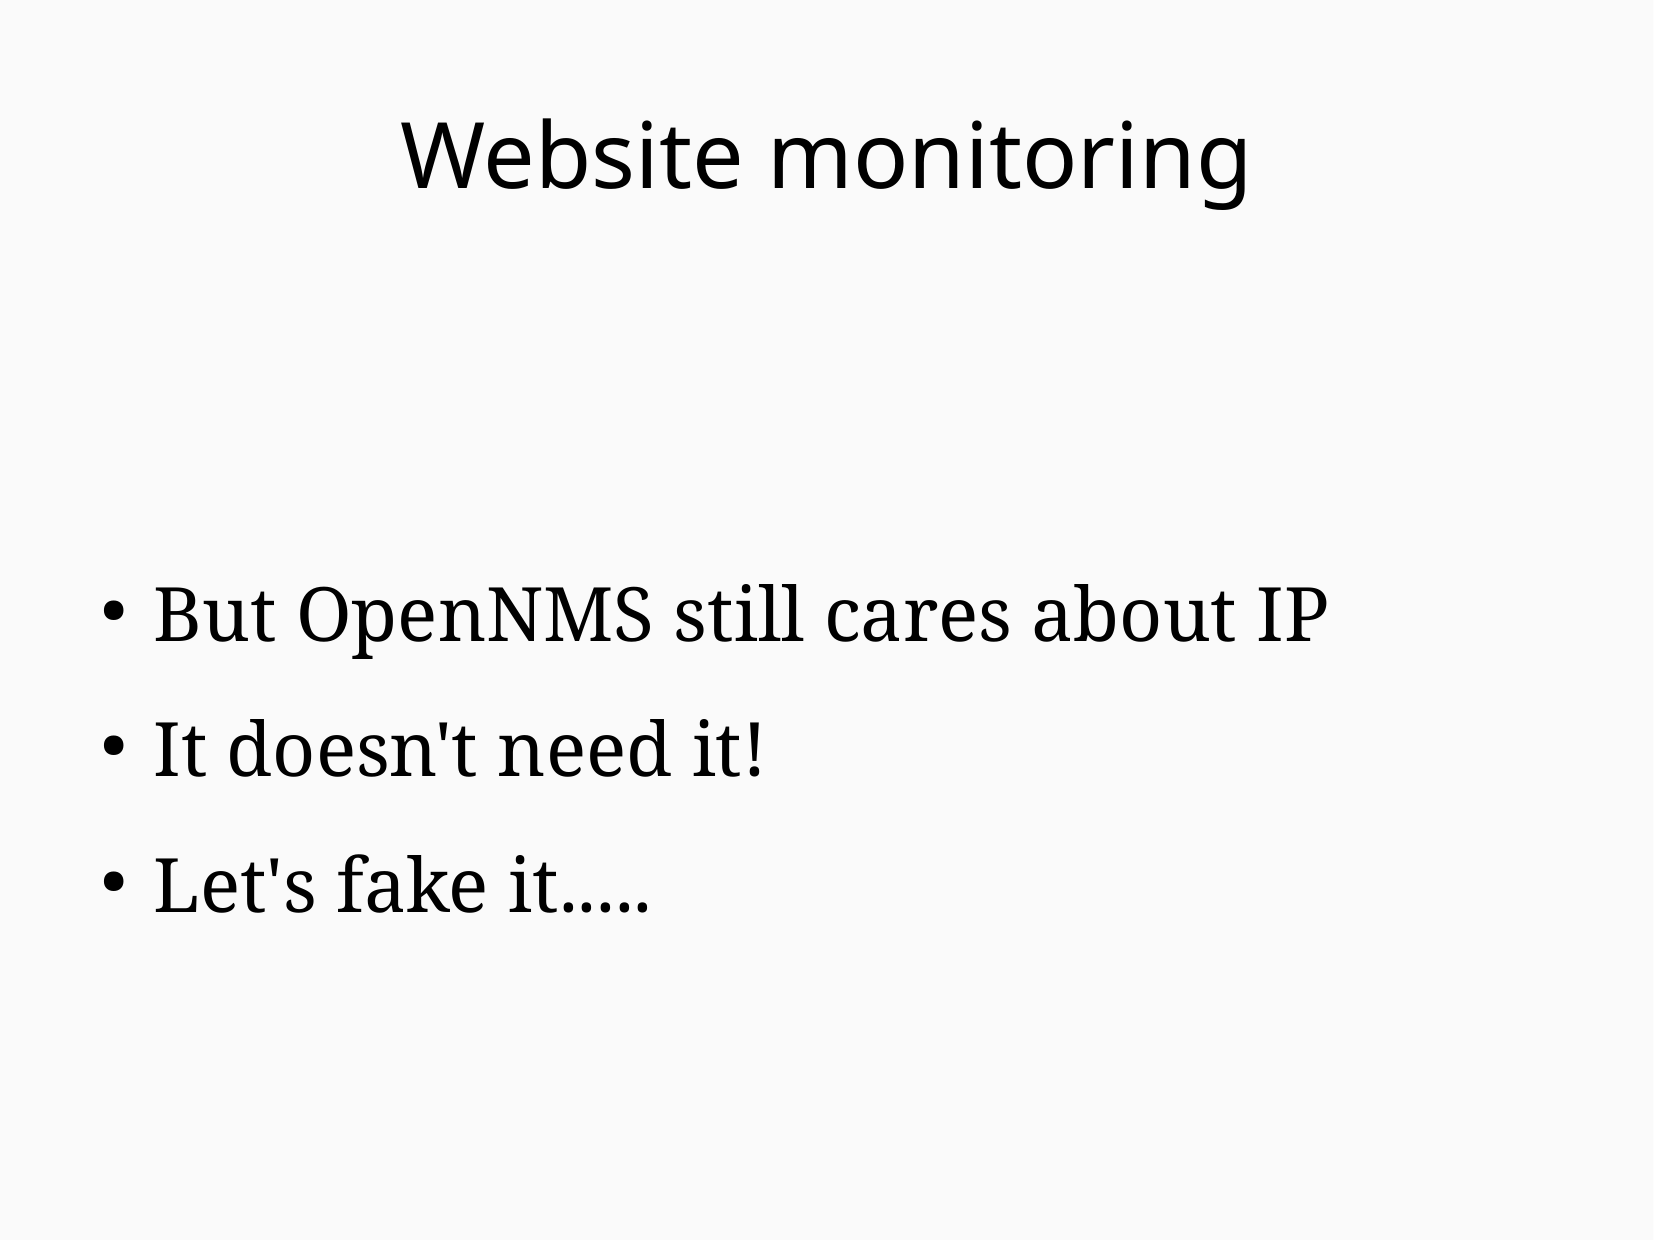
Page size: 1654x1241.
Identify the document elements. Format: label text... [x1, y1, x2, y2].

list But OpenNMS still cares about IP It doesn't need it! Let's fake it..... [82, 290, 1571, 1010]
title Website monitoring [82, 49, 1571, 257]
